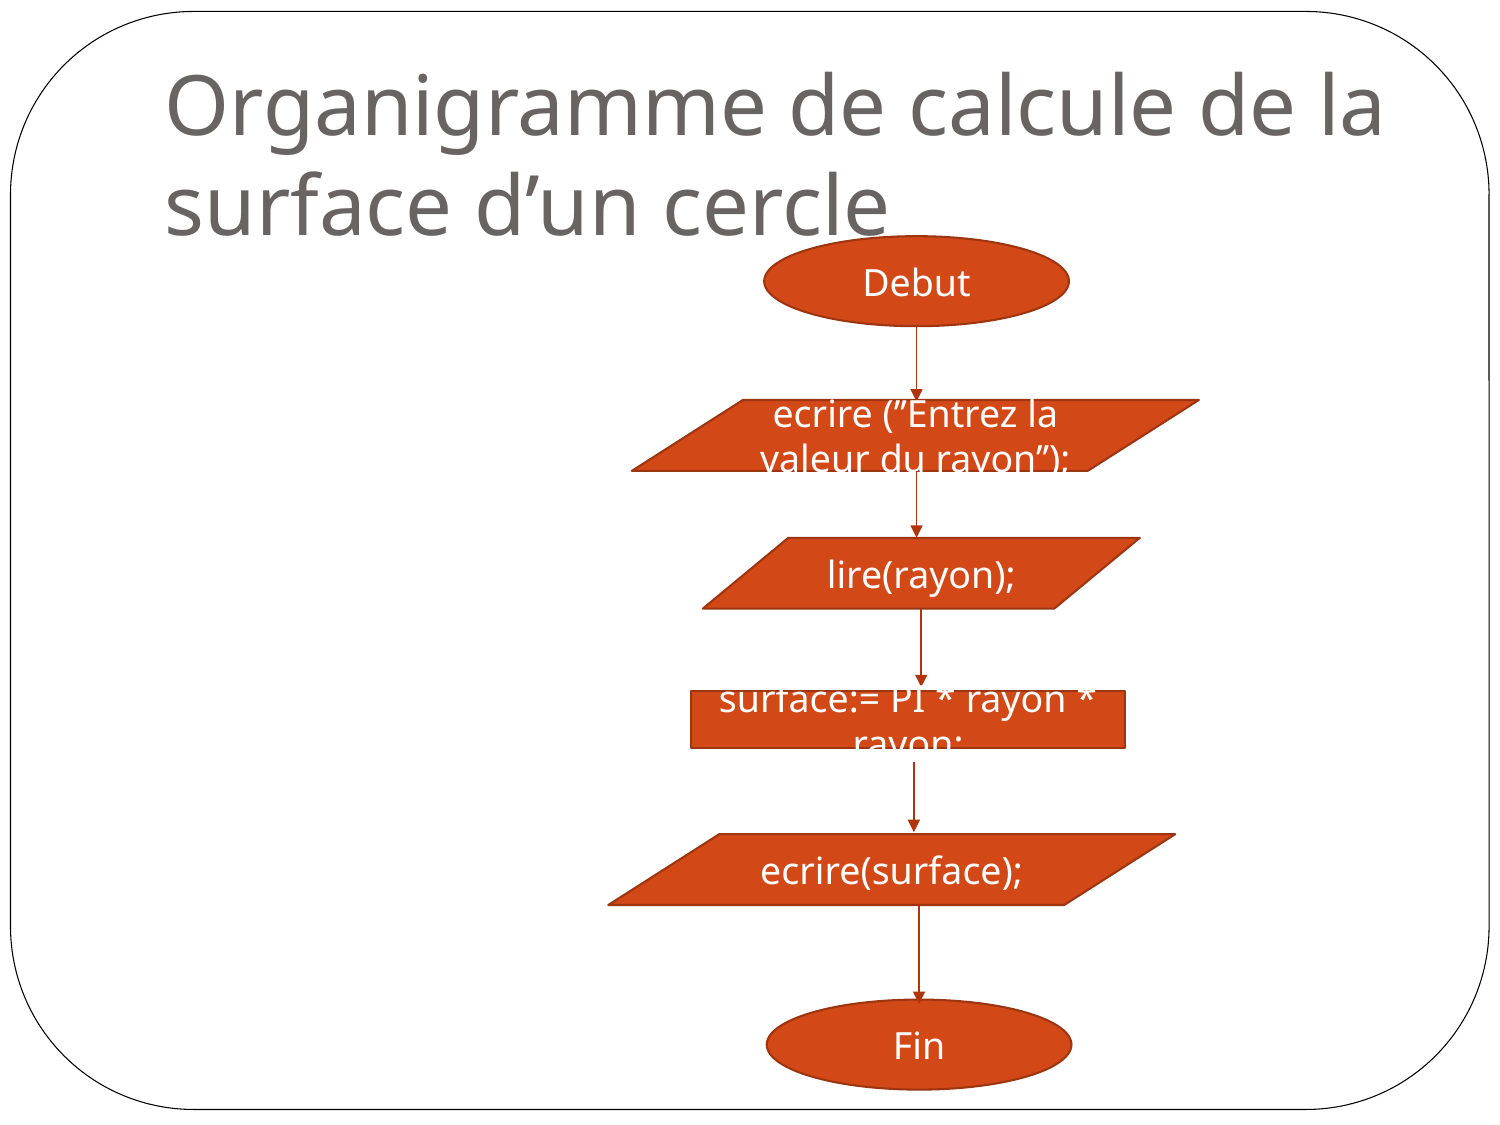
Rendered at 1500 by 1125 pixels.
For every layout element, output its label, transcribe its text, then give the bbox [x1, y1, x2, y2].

text_box ecrire(surface); [608, 834, 1176, 906]
text_box lire(rayon); [702, 537, 1140, 609]
text_box surface:= PI * rayon * rayon; [691, 691, 1125, 749]
title Organigramme de calcule de la surface d’un cercle [150, 45, 1425, 238]
text_box Fin [766, 999, 1072, 1090]
text_box ecrire (’’Entrez la valeur du rayon’’); [631, 399, 1199, 471]
text_box Debut [764, 236, 1069, 327]
